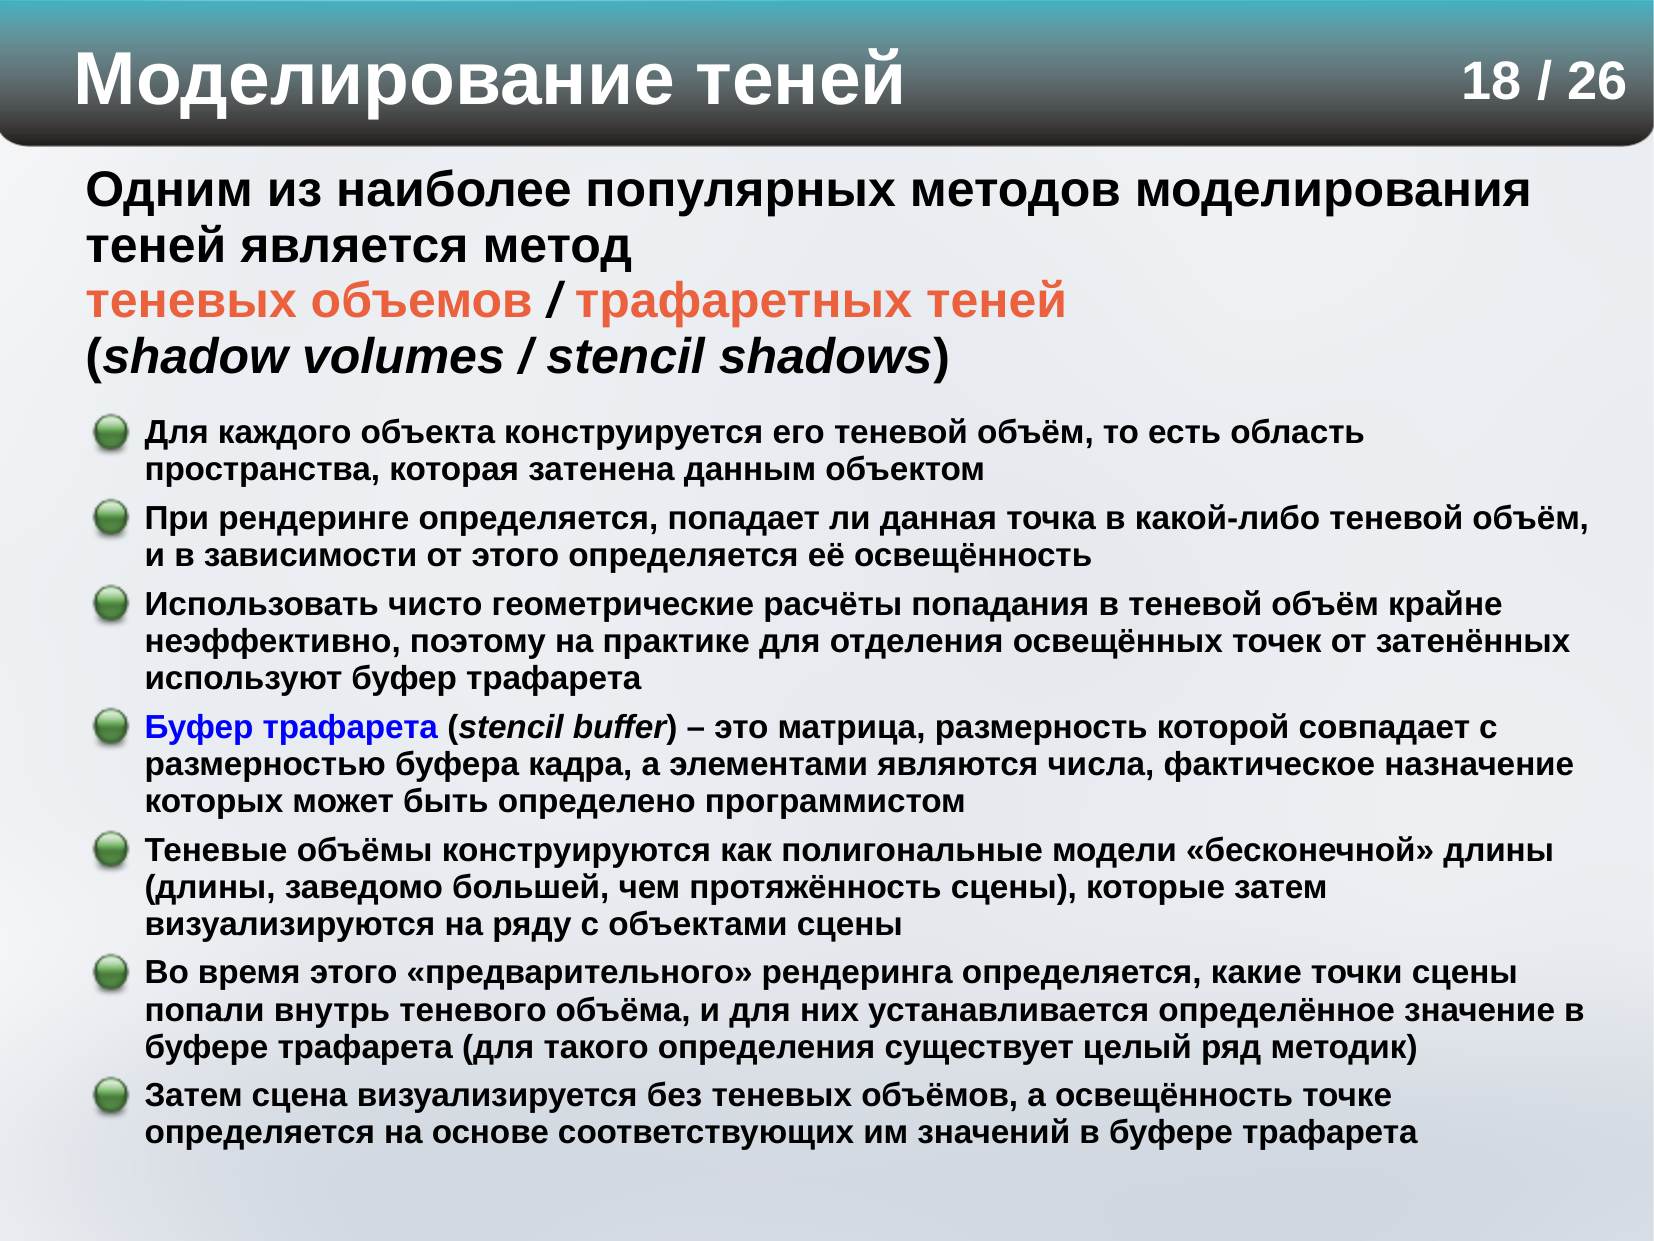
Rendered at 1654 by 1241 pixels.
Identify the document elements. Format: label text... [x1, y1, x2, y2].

text_box Одним из наиболее популярных методов моделирования теней является метод теневых объемов / трафаретных теней (shadow volumes / stencil shadows) Для каждого объекта конструируется его теневой объём, то есть область пространства, которая затенена данным объектом При рендеринге определяется, попадает ли данная точка в какой-либо теневой объём, и в зависимости от этого определяется её освещённость Использовать чисто геометрические расчёты попадания в теневой объём крайне неэффективно, поэтому на практике для отделения освещённых точек от затенённых используют буфер трафарета Буфер трафарета (stencil buffer) – это матрица, размерность которой совпадает с размерностью буфера кадра, а элементами являются числа, фактическое назначение которых может быть определено программистом Теневые объёмы конструируются как полигональные модели «бесконечной» длины (длины, заведомо большей, чем протяжённость сцены), которые затем визуализируются на ряду с объектами сцены Во время этого «предварительного» рендеринга определяется, какие точки сцены попали внутрь теневого объёма, и для них устанавливается определённое значение в буфере трафарета (для такого определения существует целый ряд методик) Затем сцена визуализируется без теневых объёмов, а освещённость точке определяется на основе соответствующих им значений в буфере трафарета [70, 153, 1625, 1159]
text_box Моделирование теней [59, 29, 1300, 129]
picture [0, 0, 1654, 1241]
text_box <номер> / 26 [1446, 42, 1654, 179]
